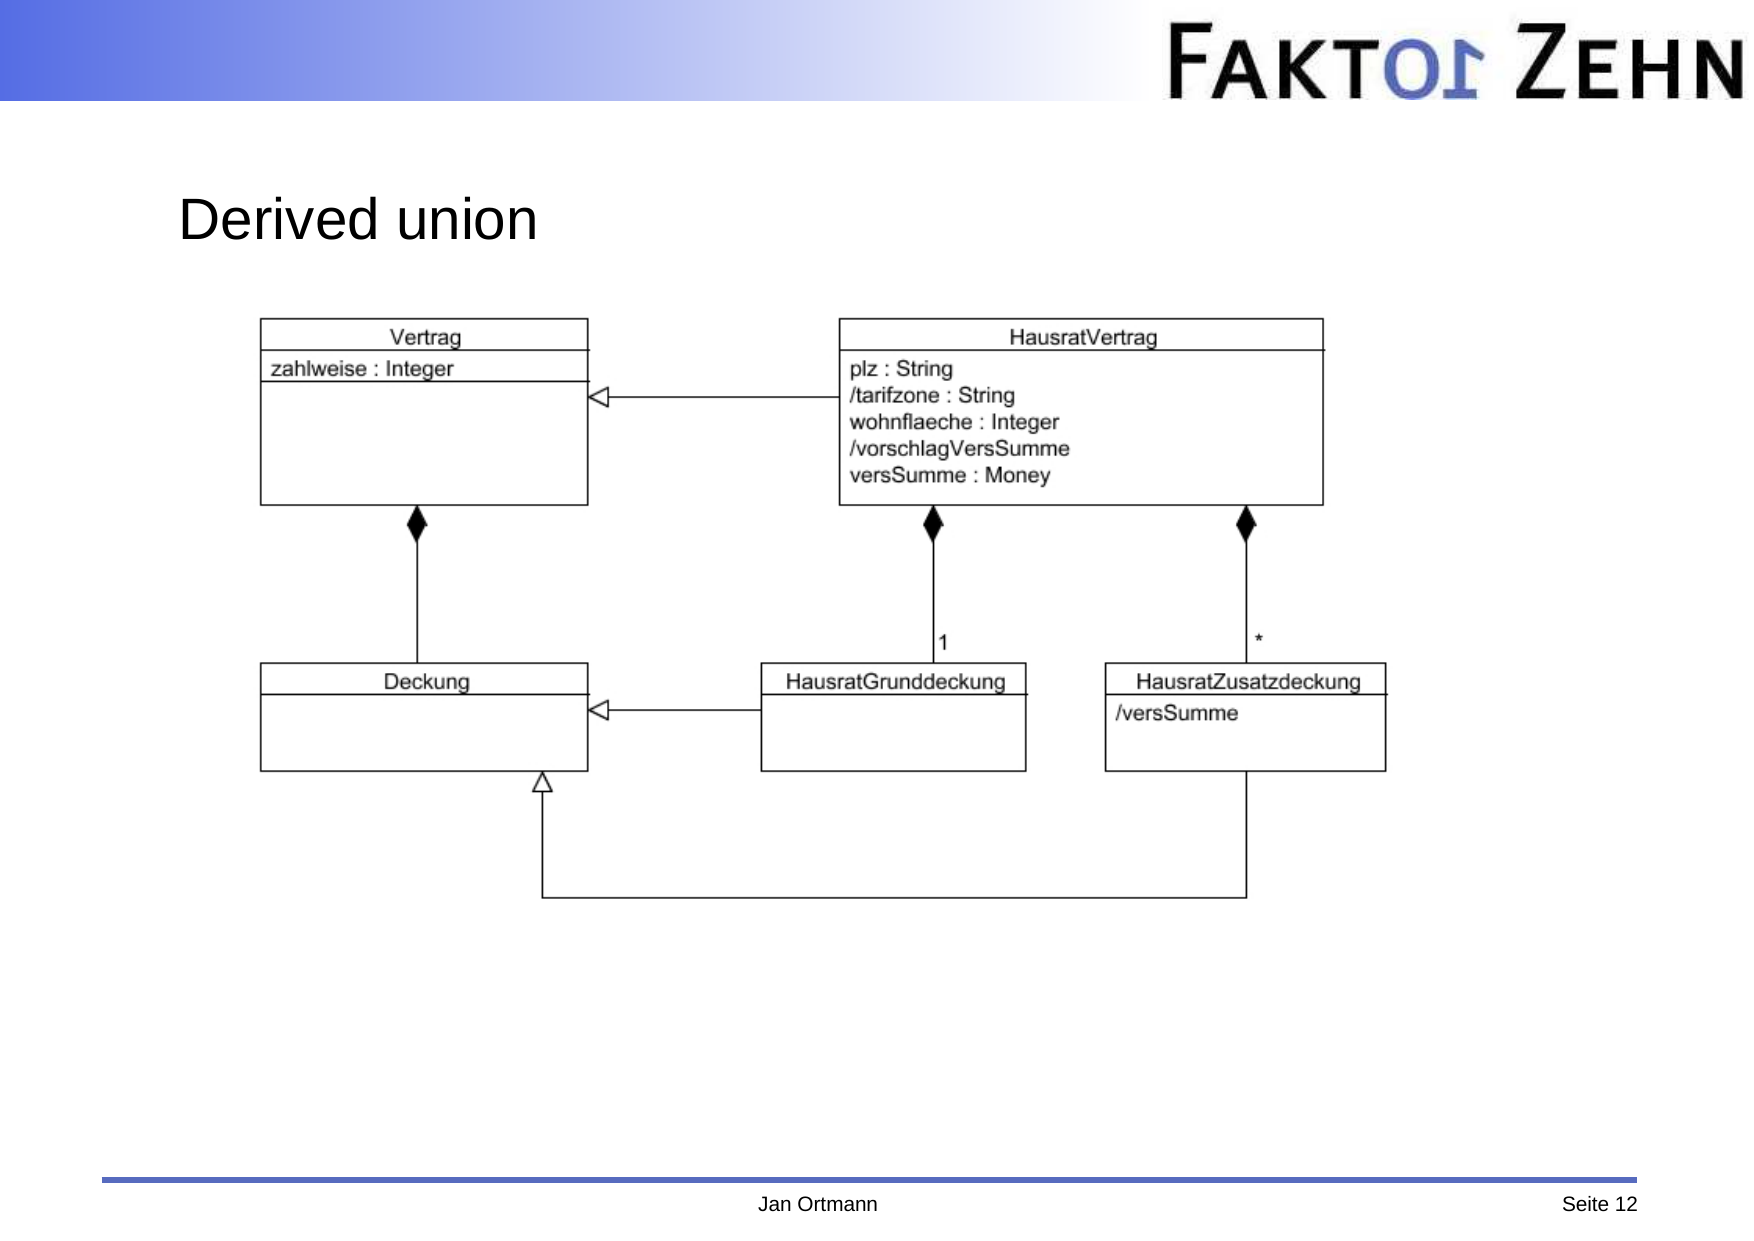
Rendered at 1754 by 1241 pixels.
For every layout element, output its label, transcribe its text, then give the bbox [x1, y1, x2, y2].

picture [1162, 7, 1752, 100]
picture [229, 287, 1418, 960]
title Derived union [179, 142, 1576, 296]
